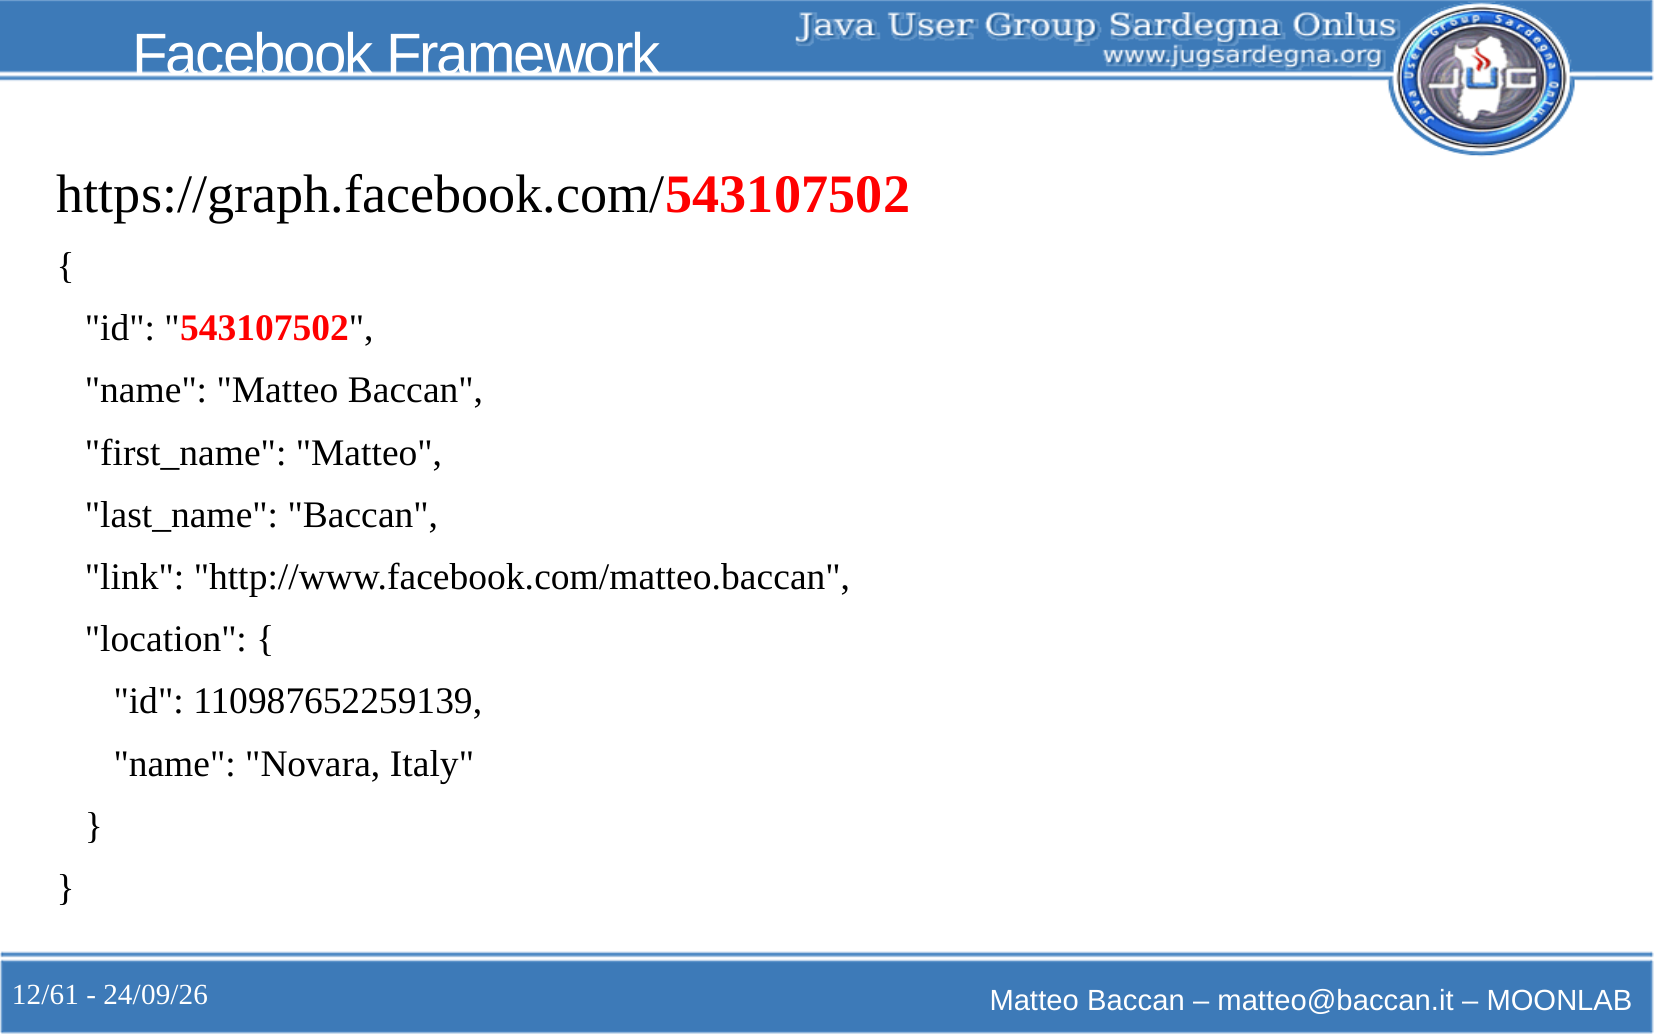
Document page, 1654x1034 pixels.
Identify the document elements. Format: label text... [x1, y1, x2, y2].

title Facebook Framework [132, 5, 1609, 103]
text_box https://graph.facebook.com/543107502 { "id": "543107502", "name": "Matteo Baccan", "first_name": "Matteo", "last_name": "Baccan", "link": "http://www.facebook.com/matteo.baccan", "location": { "id": 110987652259139, "name": "Novara, Italy" } } [6, 126, 1649, 906]
picture [0, 0, 1654, 1034]
